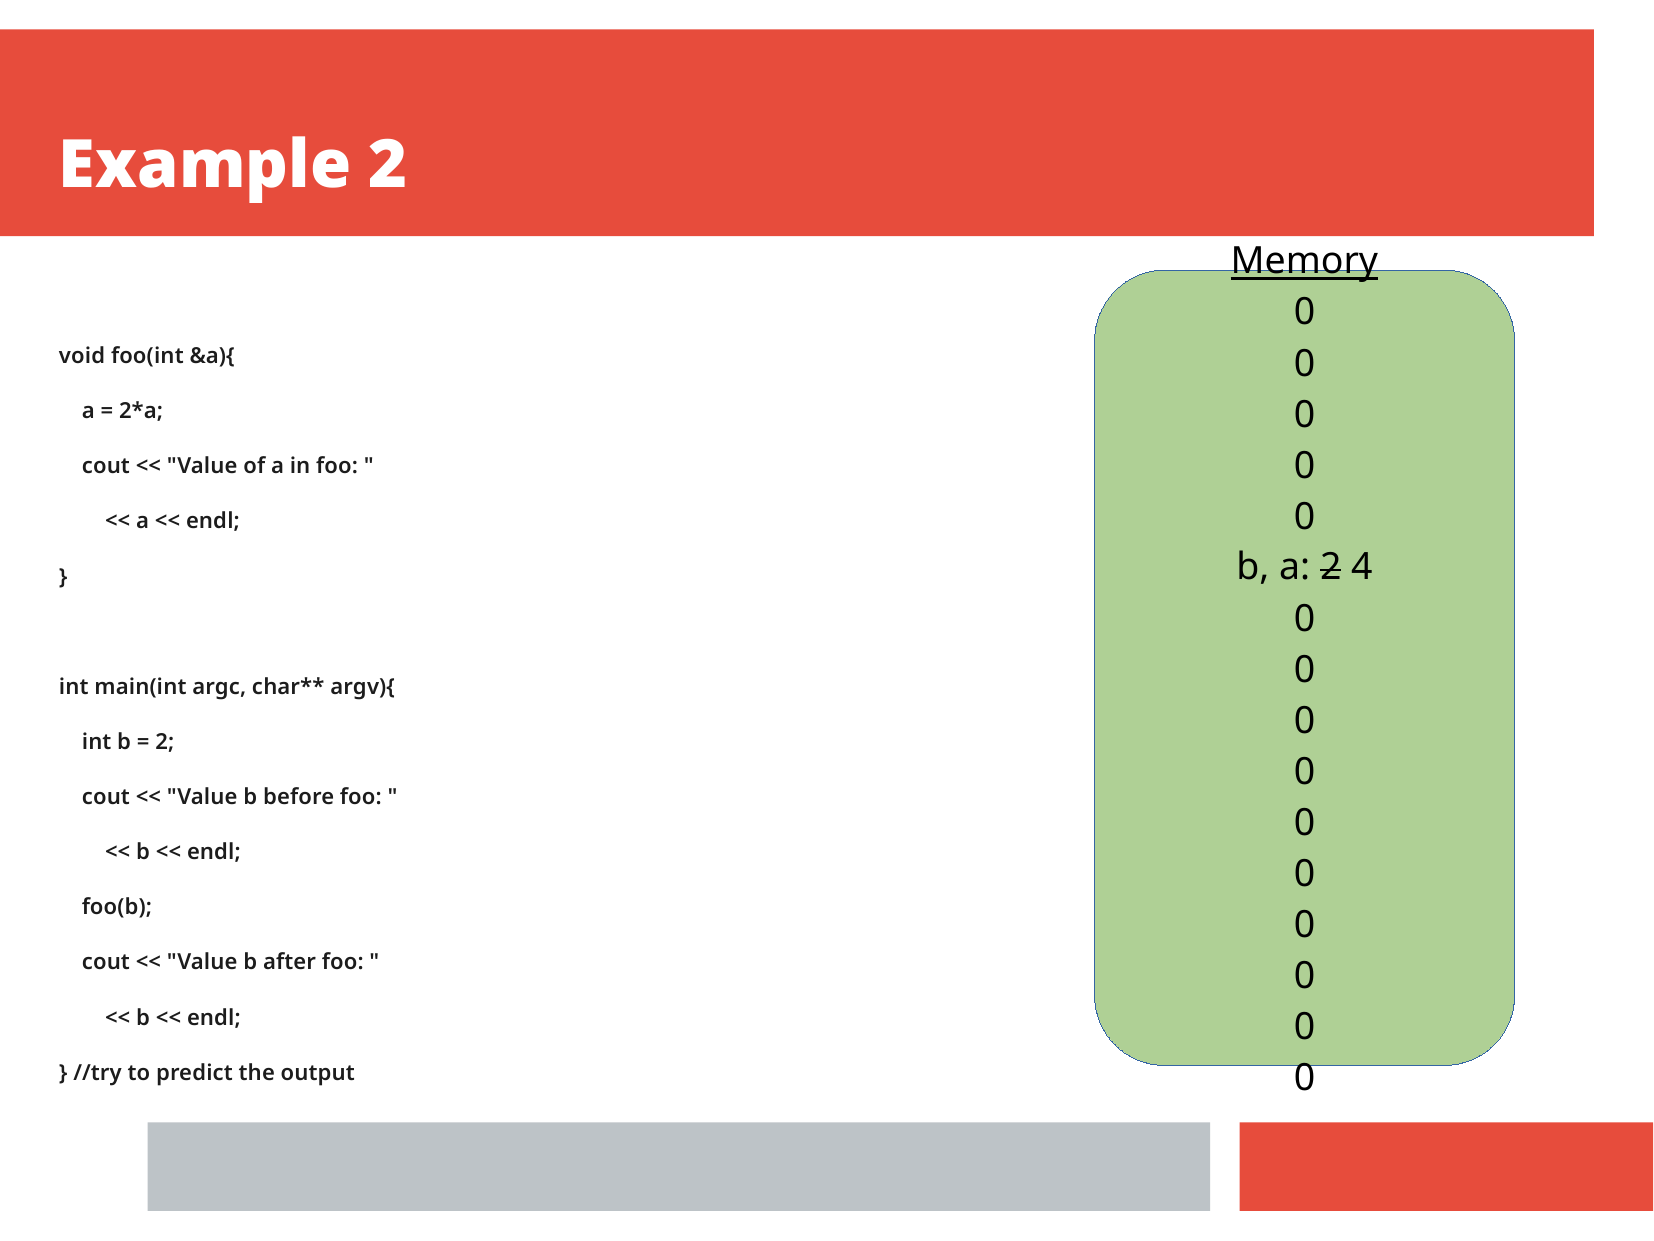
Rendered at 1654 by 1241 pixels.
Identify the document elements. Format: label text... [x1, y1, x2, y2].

list void foo(int &a){ a = 2*a; cout << "Value of a in foo: " << a << endl; } int main(int argc, char** argv){ int b = 2; cout << "Value b before foo: " << b << endl; foo(b); cout << "Value b after foo: " << b << endl; } //try to predict the output [58, 324, 794, 1093]
text_box Memory 0 0 0 0 0 b, a: 2 4 0 0 0 0 0 0 0 0 0 0 [1094, 270, 1515, 1066]
title Example 2 [58, 59, 1594, 207]
